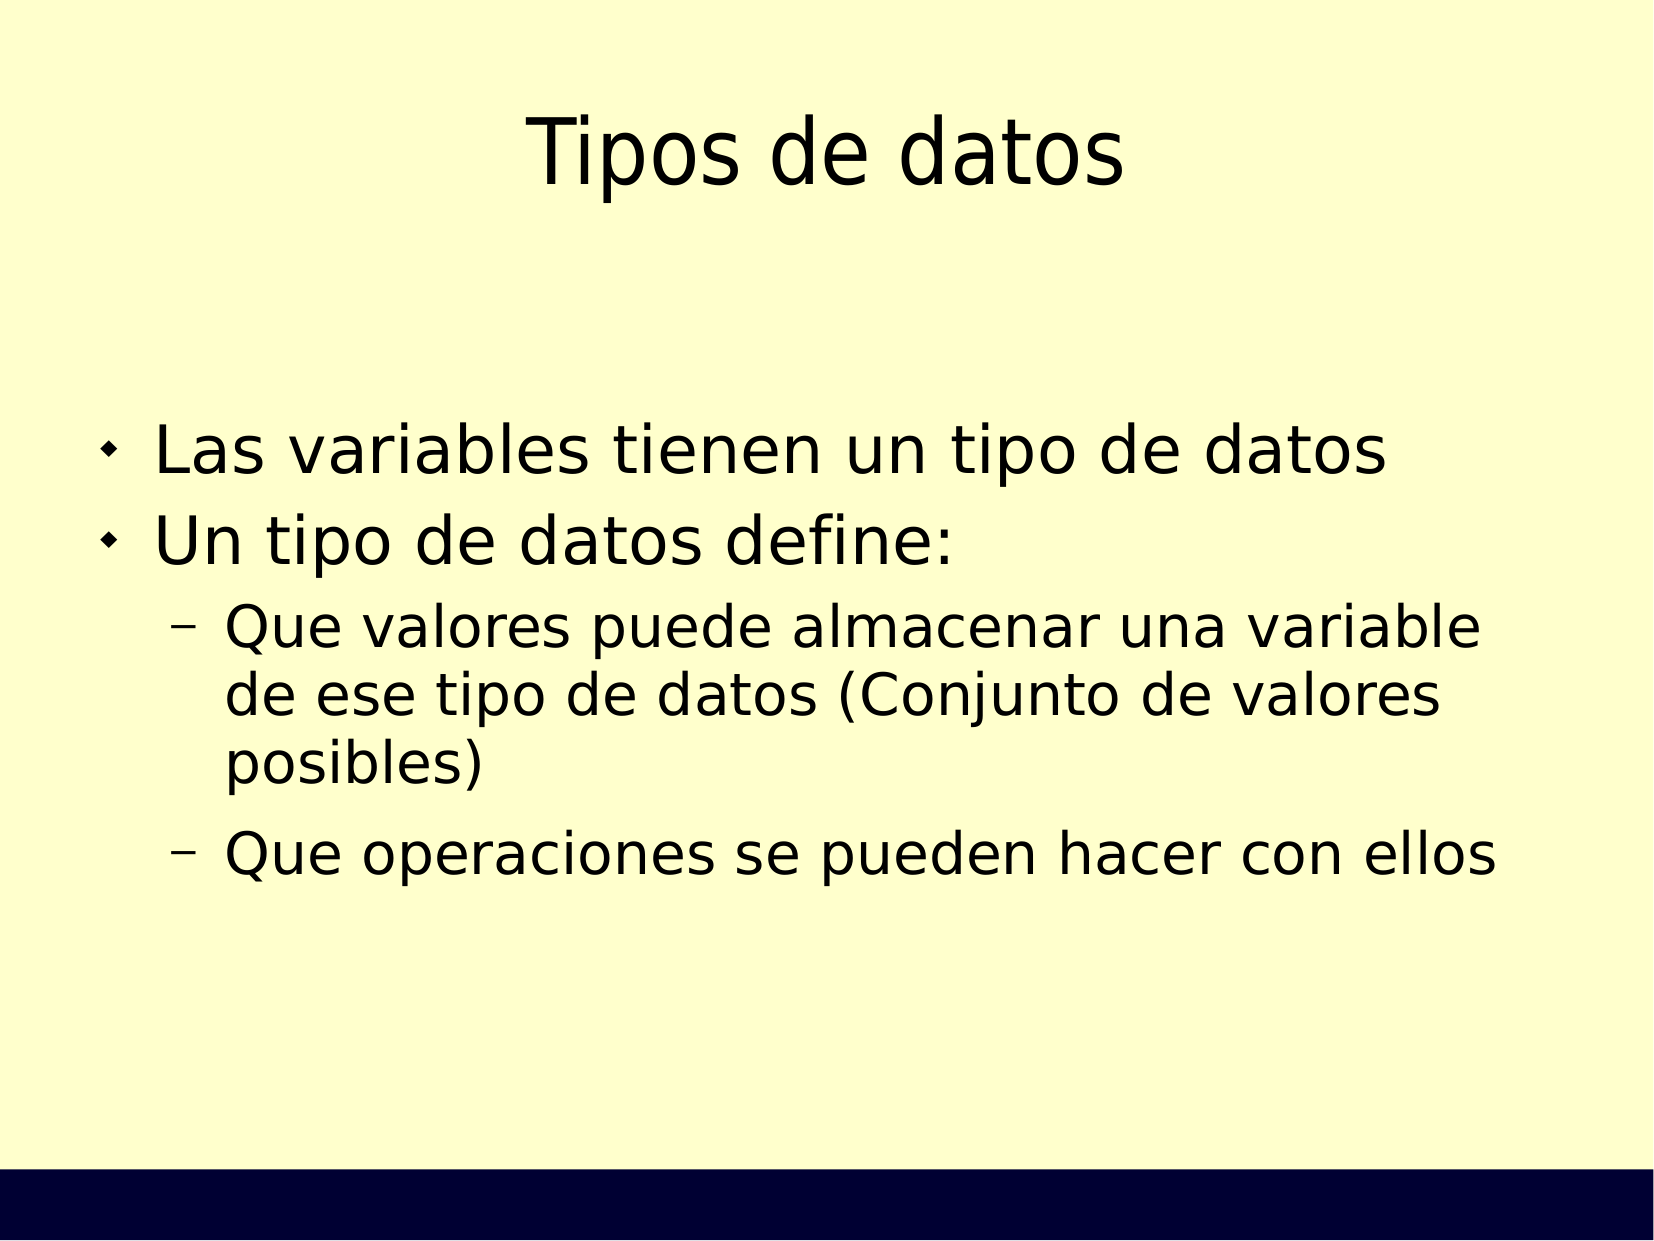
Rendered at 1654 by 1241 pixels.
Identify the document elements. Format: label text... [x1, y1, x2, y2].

list Las variables tienen un tipo de datos Un tipo de datos define: Que valores puede almacenar una variable de ese tipo de datos (Conjunto de valores posibles) Que operaciones se pueden hacer con ellos [82, 290, 1538, 1010]
title Tipos de datos [82, 49, 1571, 257]
